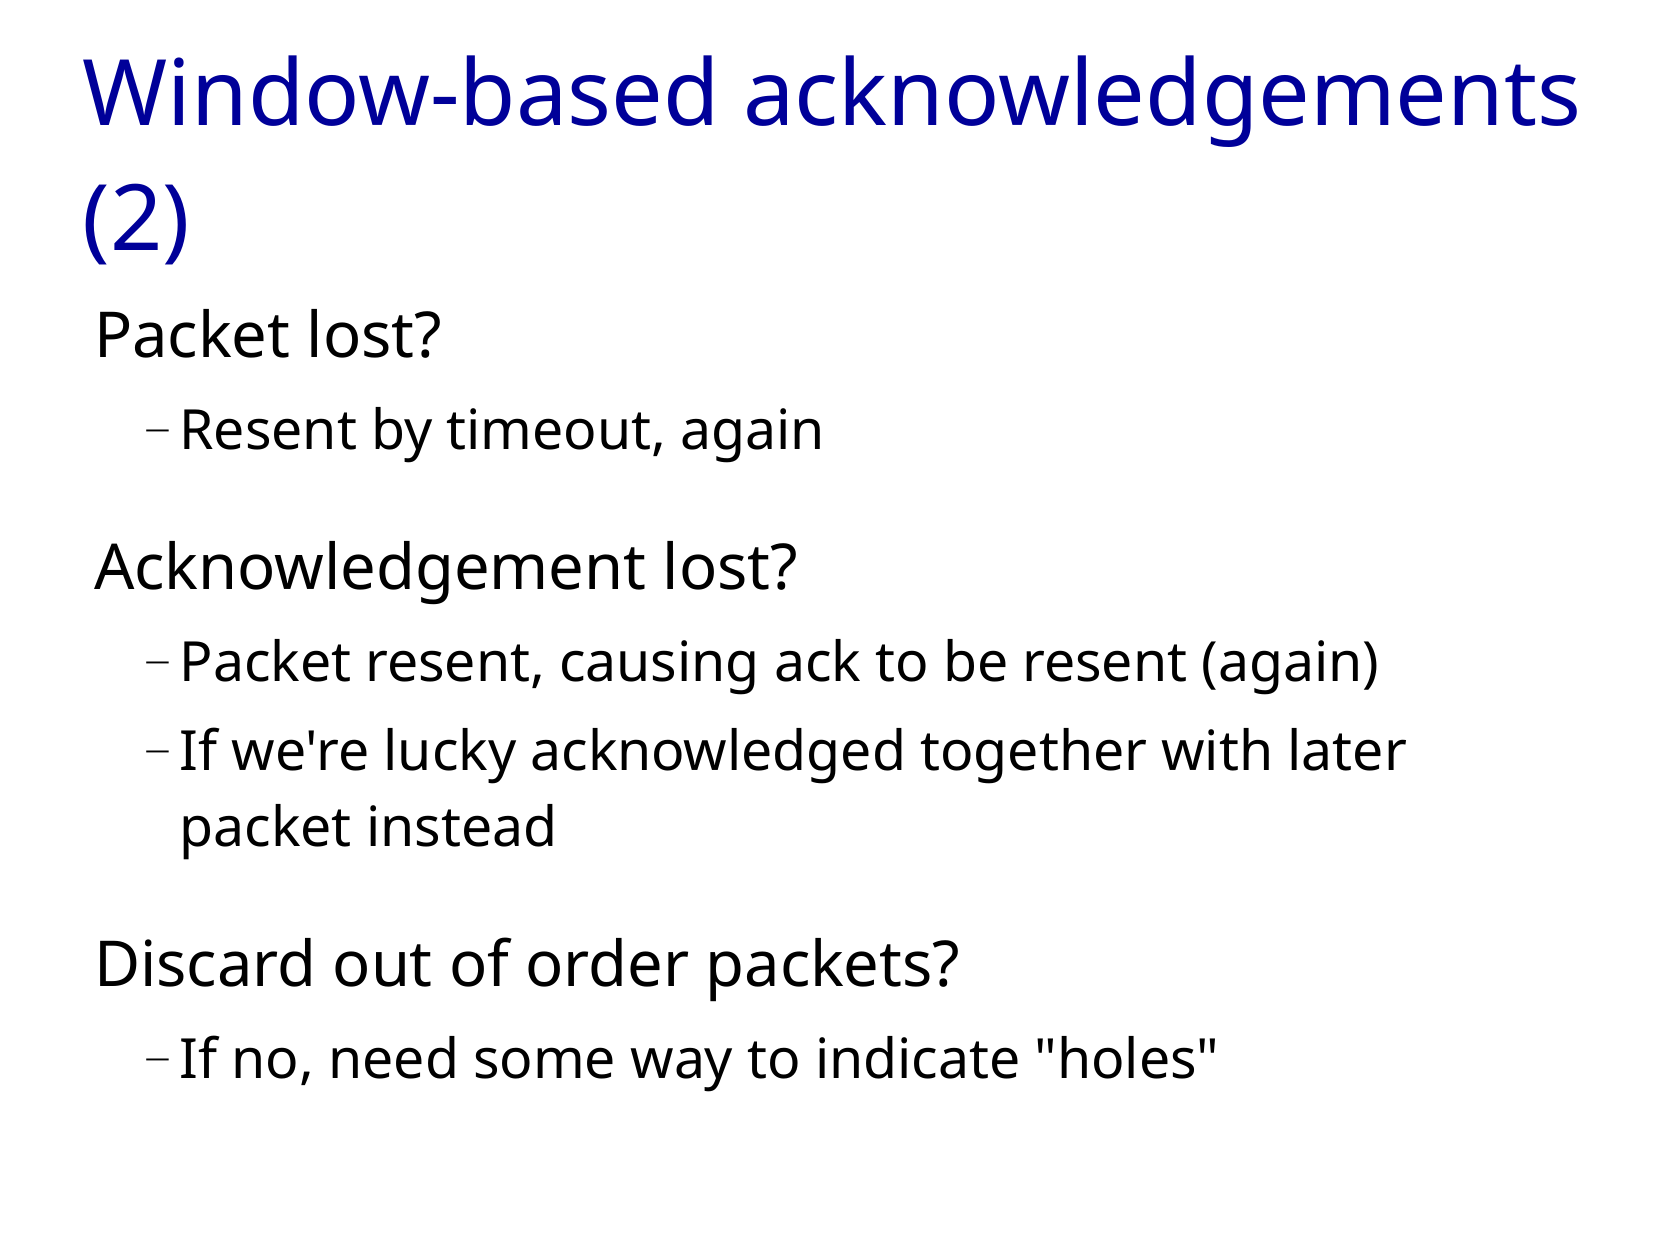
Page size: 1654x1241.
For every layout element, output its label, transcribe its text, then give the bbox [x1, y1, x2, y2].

title Window-based acknowledgements (2) [82, 49, 1621, 257]
list Packet lost? Resent by timeout, again Acknowledgement lost? Packet resent, causing ack to be resent (again) If we're lucky acknowledged together with later packet instead Discard out of order packets? If no, need some way to indicate "holes" [60, 290, 1571, 1096]
